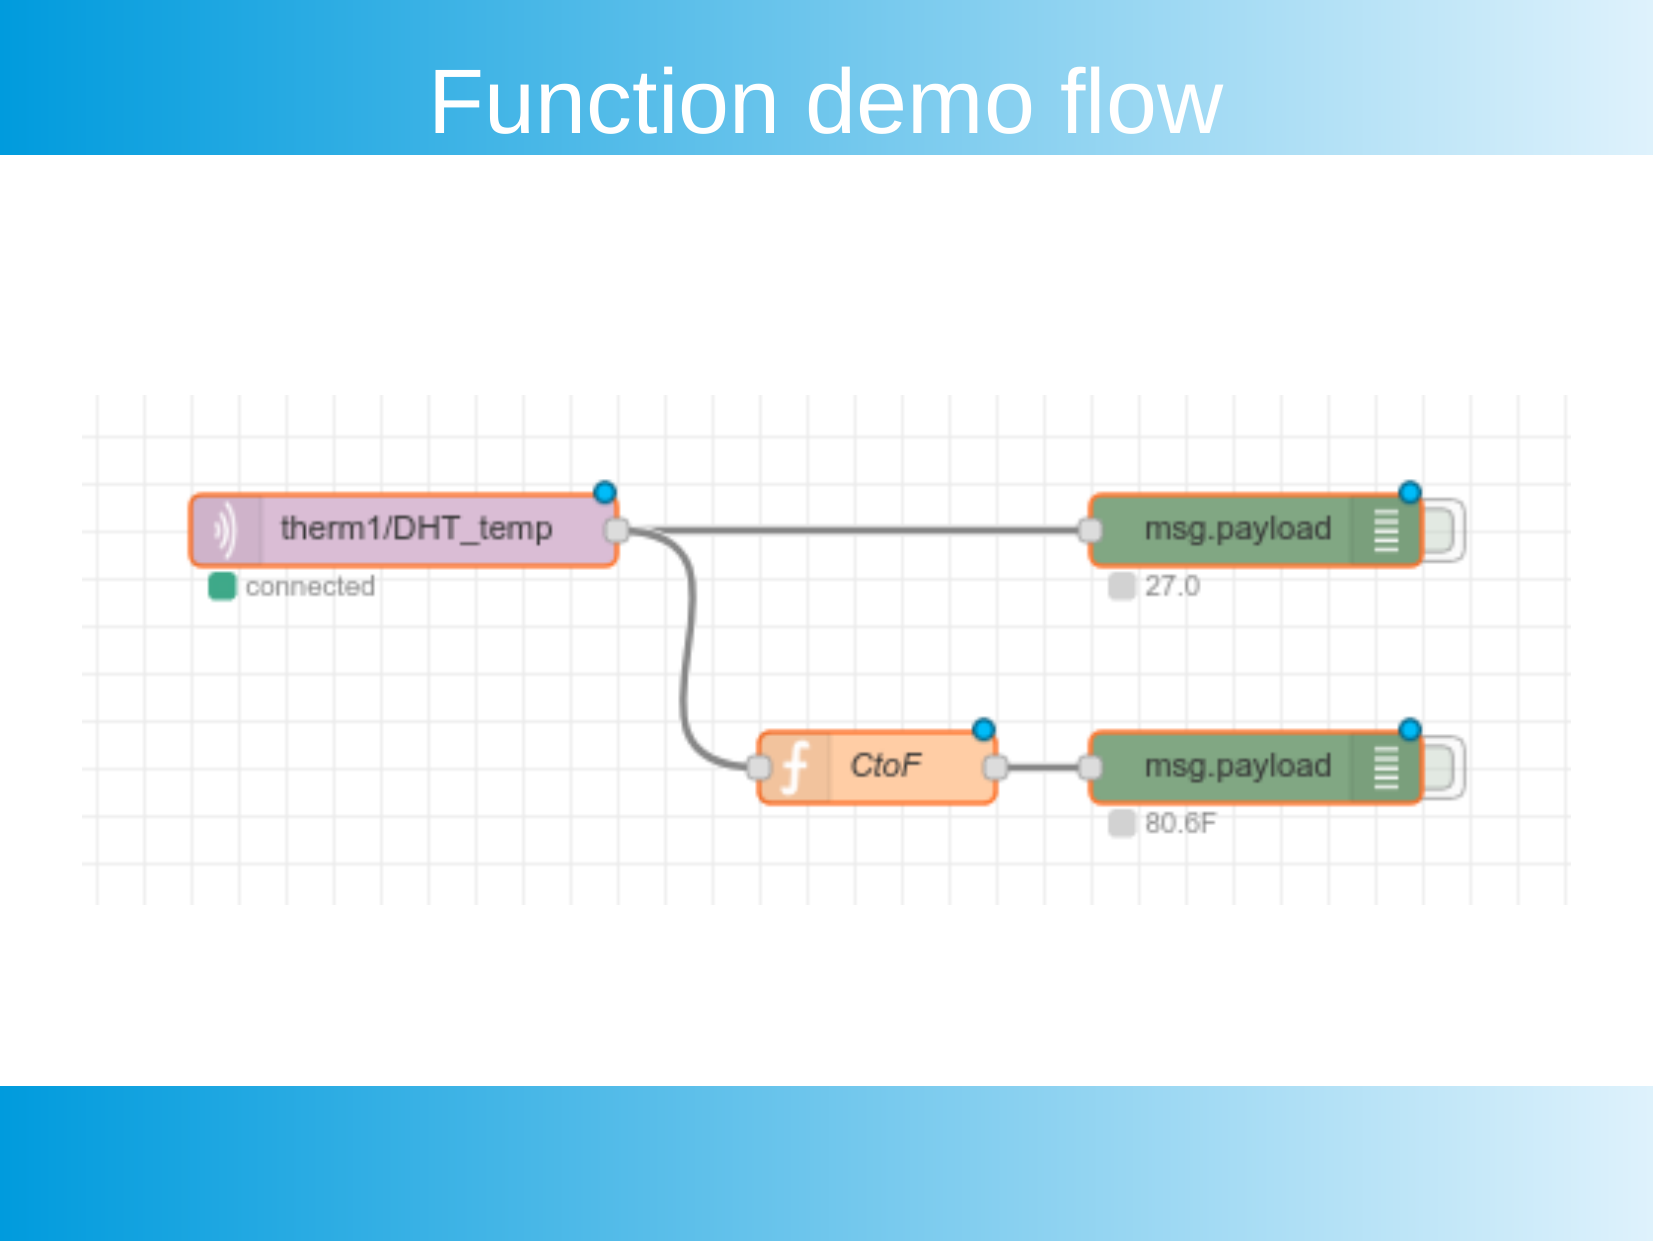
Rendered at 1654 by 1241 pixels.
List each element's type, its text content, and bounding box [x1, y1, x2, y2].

title Function demo flow [82, 49, 1571, 155]
picture [82, 395, 1571, 905]
